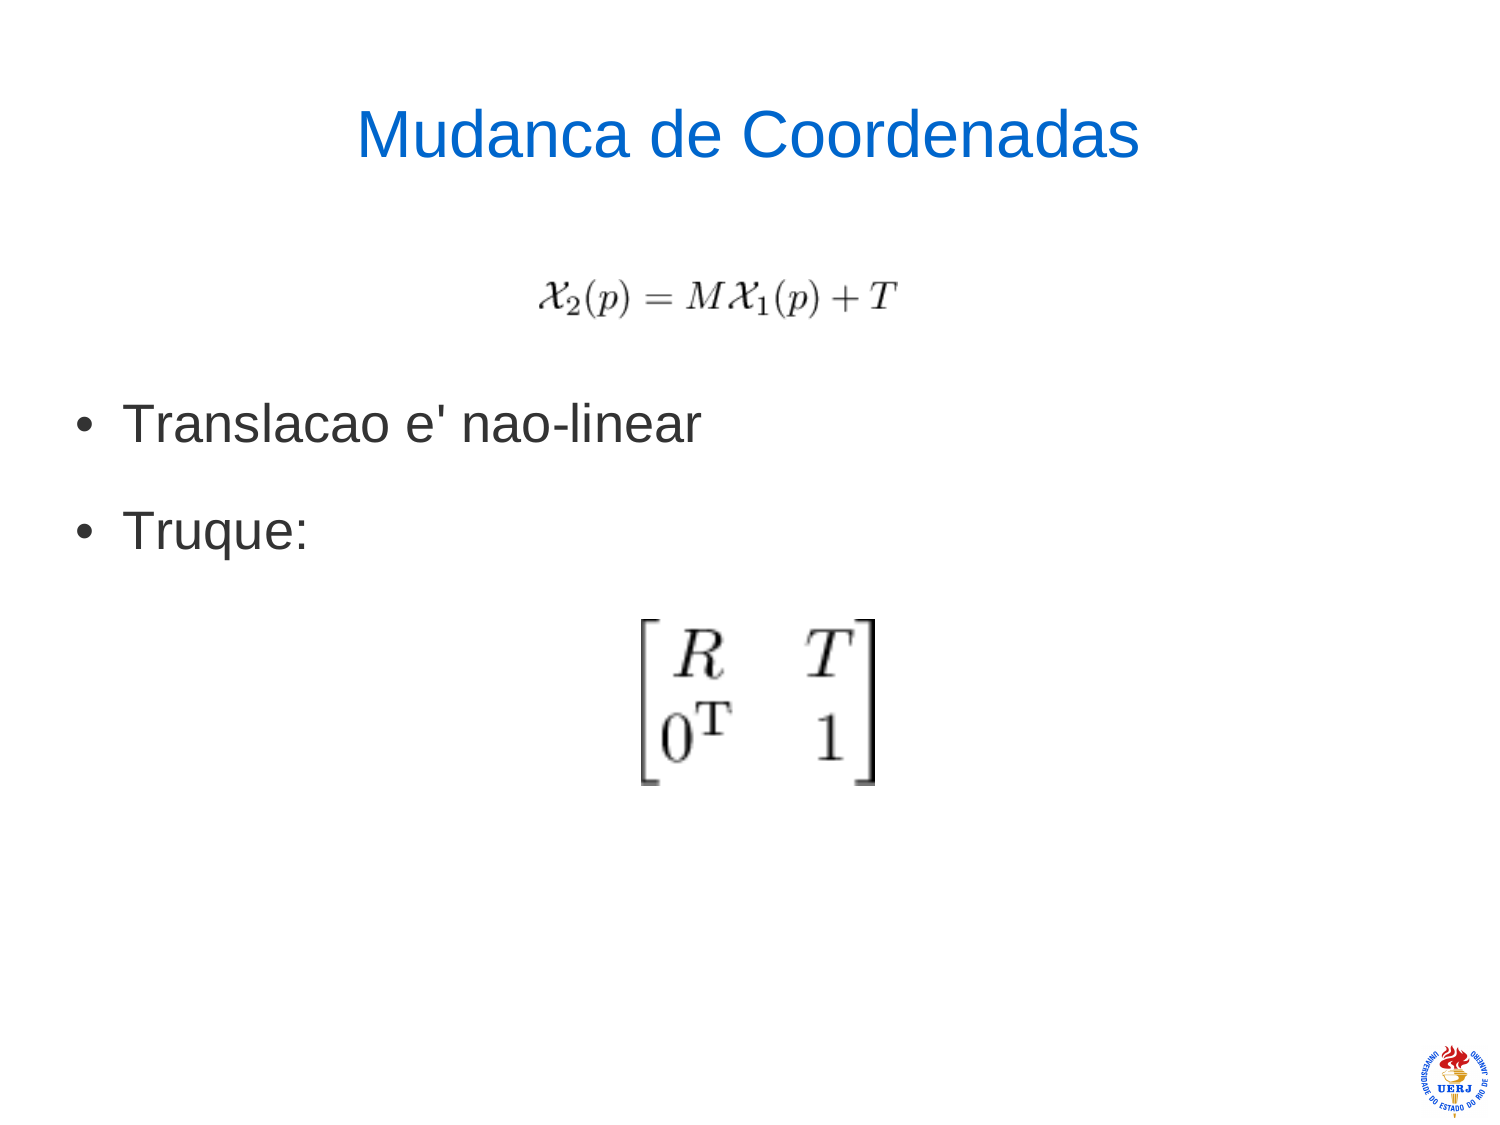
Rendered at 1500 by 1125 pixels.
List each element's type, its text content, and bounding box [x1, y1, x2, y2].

picture [539, 279, 898, 320]
list Translacao e' nao-linear Truque: [75, 362, 1424, 1105]
title Mudanca de Coordenadas [75, 45, 1424, 232]
picture [641, 619, 875, 786]
picture [1421, 1045, 1488, 1118]
